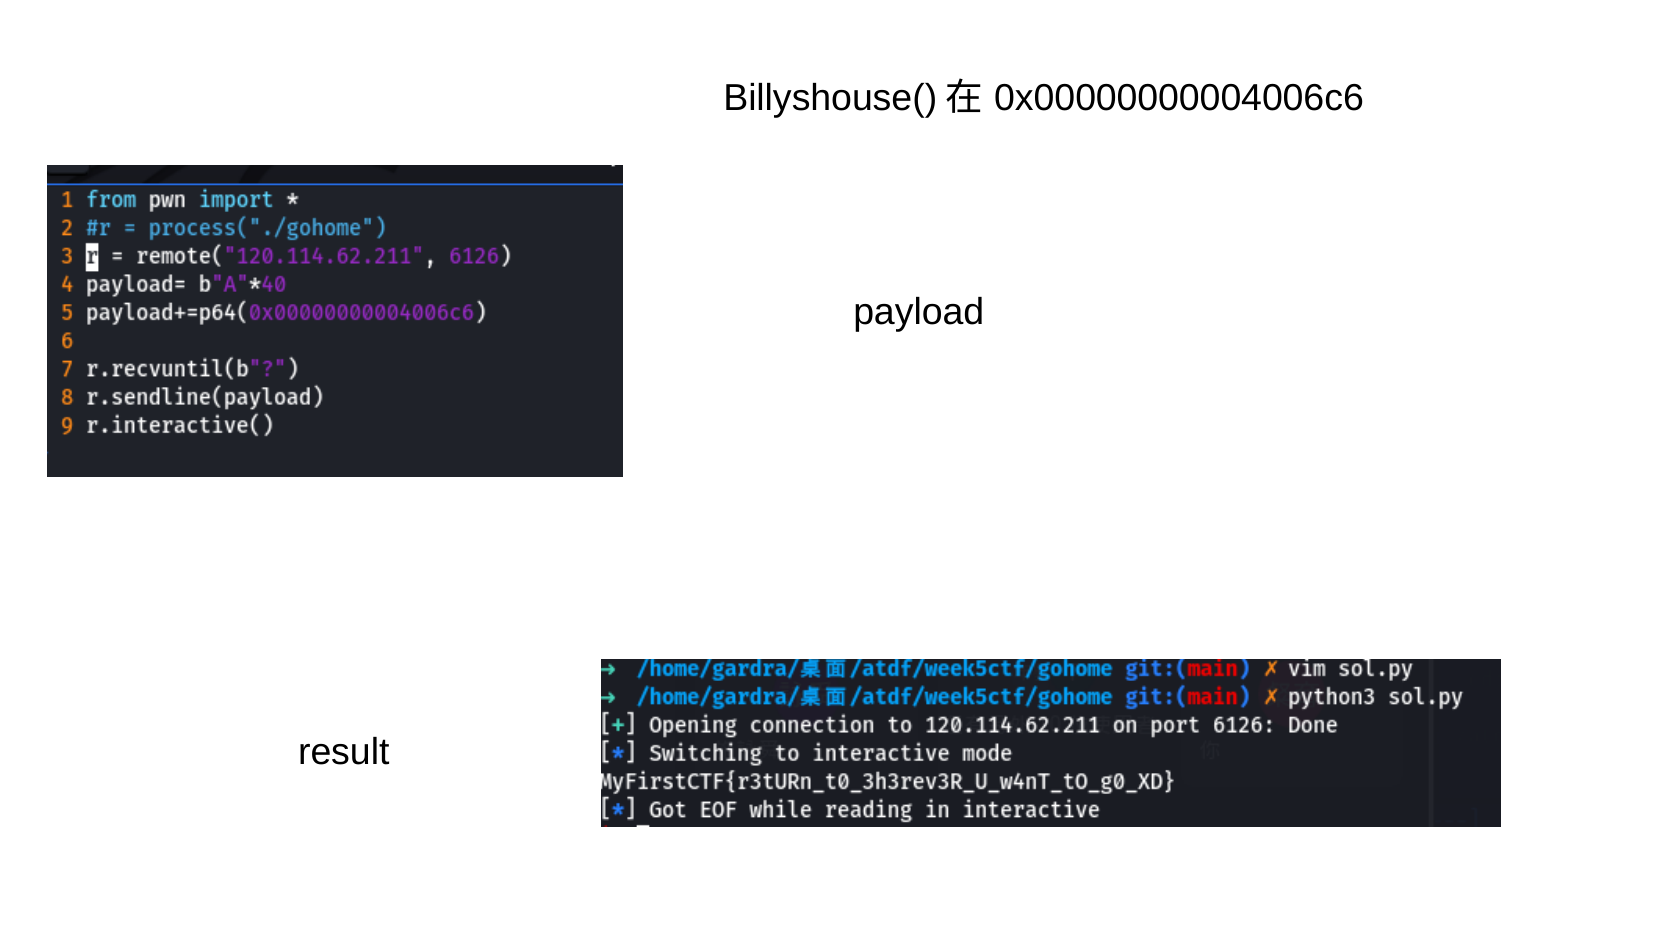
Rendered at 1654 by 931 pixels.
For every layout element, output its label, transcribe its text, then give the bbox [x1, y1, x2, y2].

text_box result [283, 722, 508, 780]
text_box payload [838, 283, 999, 341]
picture [601, 659, 1501, 827]
picture [47, 165, 623, 477]
text_box Billyshouse()在0x00000000004006c6 [708, 59, 1569, 165]
